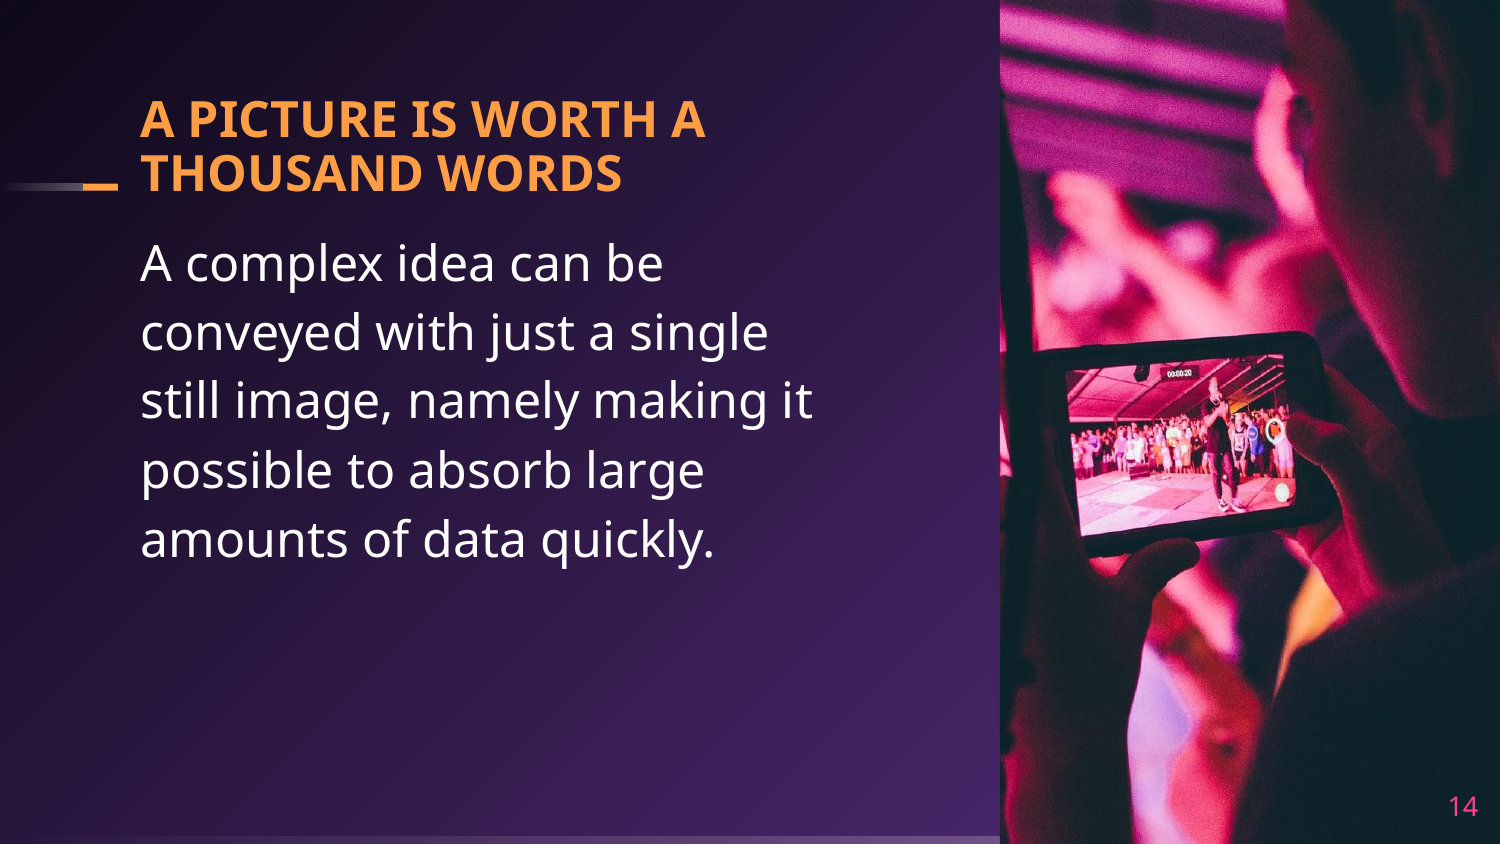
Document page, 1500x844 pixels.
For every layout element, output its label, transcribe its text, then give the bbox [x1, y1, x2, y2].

title A PICTURE IS WORTH A THOUSAND WORDS [140, 137, 854, 203]
list A complex idea can be conveyed with just a single still image, namely making it possible to absorb large amounts of data quickly. [140, 222, 854, 720]
picture [999, 0, 1500, 844]
slide_number <número> [1426, 779, 1500, 837]
